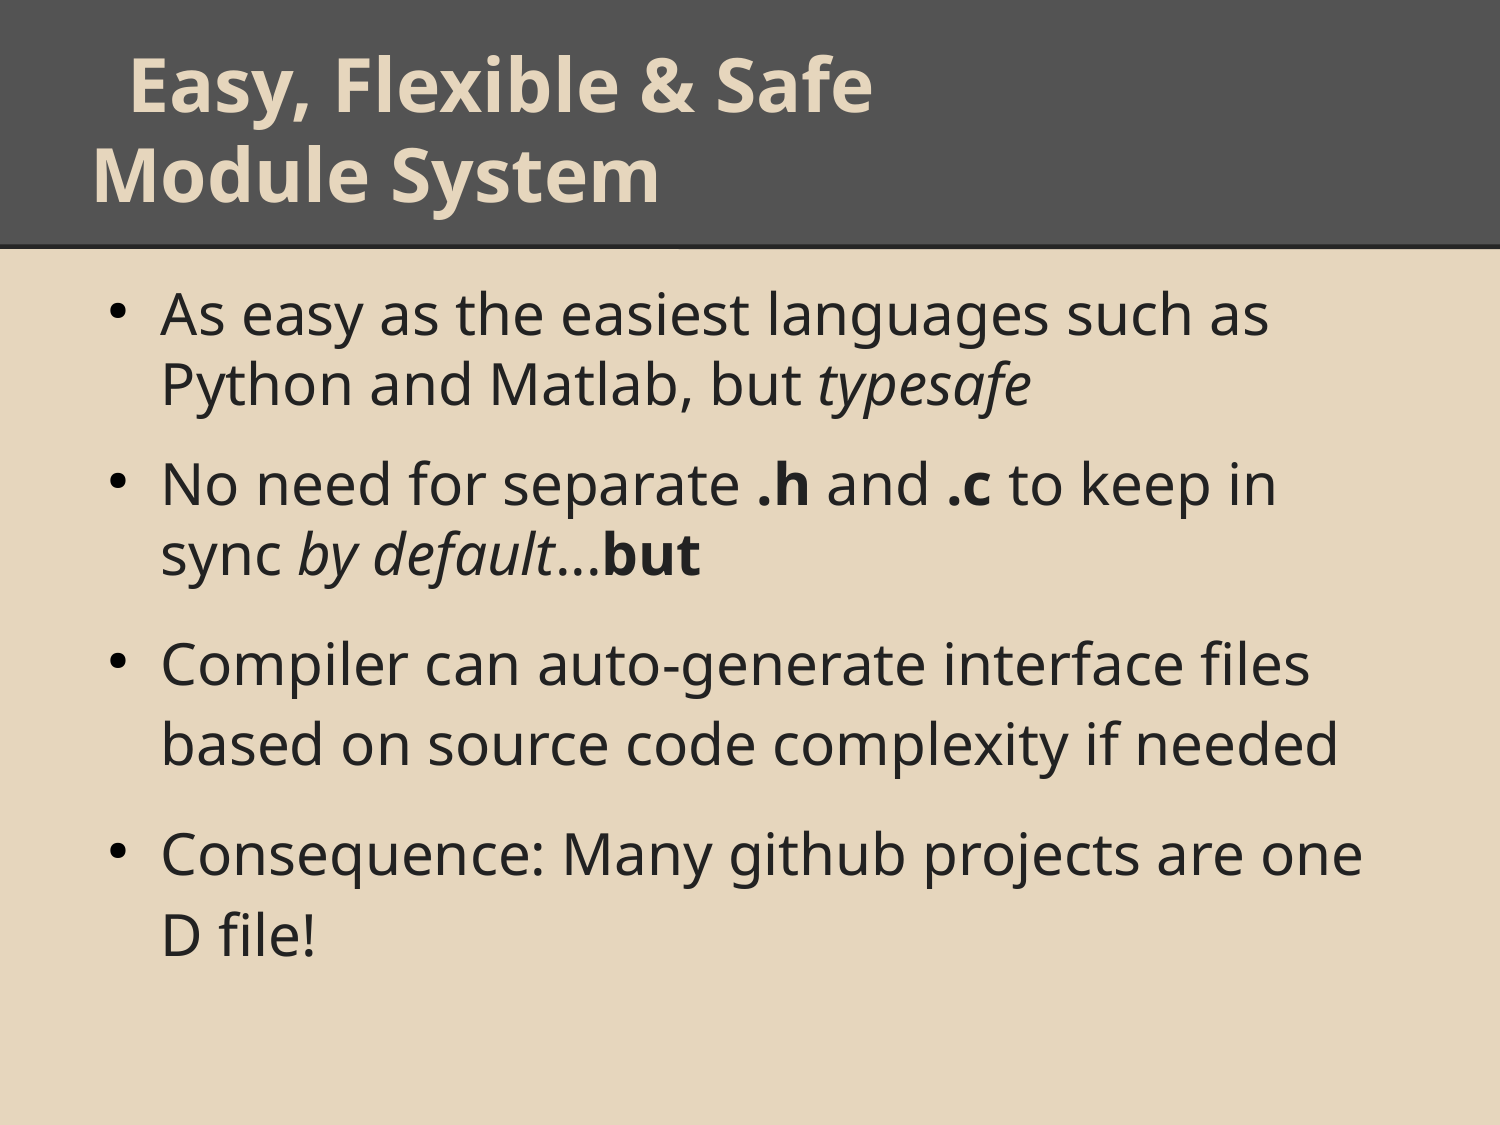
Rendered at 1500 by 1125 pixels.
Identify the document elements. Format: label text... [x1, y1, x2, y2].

title Easy, Flexible & Safe Module System [75, 45, 1425, 233]
list As easy as the easiest languages such as Python and Matlab, but typesafe No need for separate .h and .c to keep in sync by default...but Compiler can auto-generate interface files based on source code complexity if needed Consequence: Many github projects are one D file! [75, 262, 1425, 1078]
